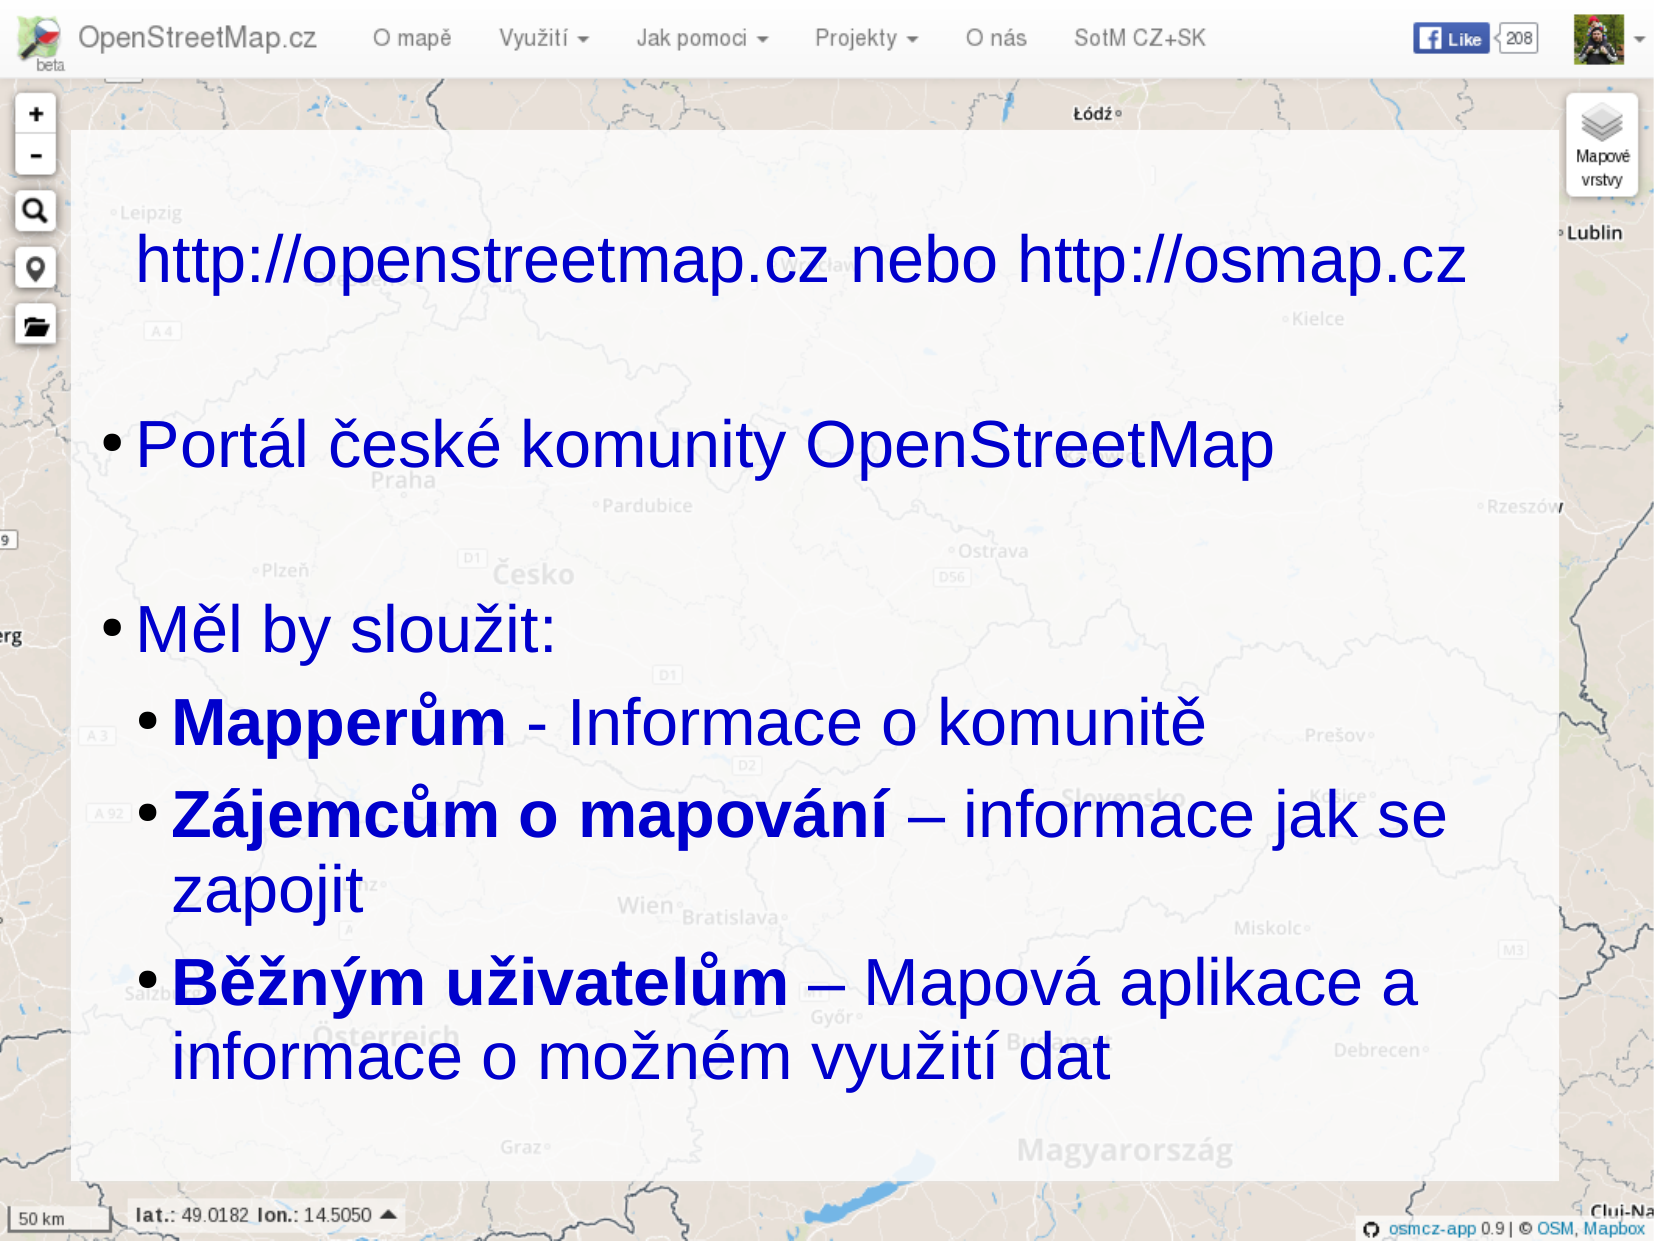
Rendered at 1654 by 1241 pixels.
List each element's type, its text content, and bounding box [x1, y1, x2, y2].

subtitle http://openstreetmap.cz nebo http://osmap.cz Portál české komunity OpenStreetMap Měl by sloužit: Mapperům - Informace o komunitě Zájemcům o mapování – informace jak se zapojit Běžným uživatelům – Mapová aplikace a informace o možném využití dat [70, 129, 1560, 1182]
picture [0, 0, 1654, 1241]
